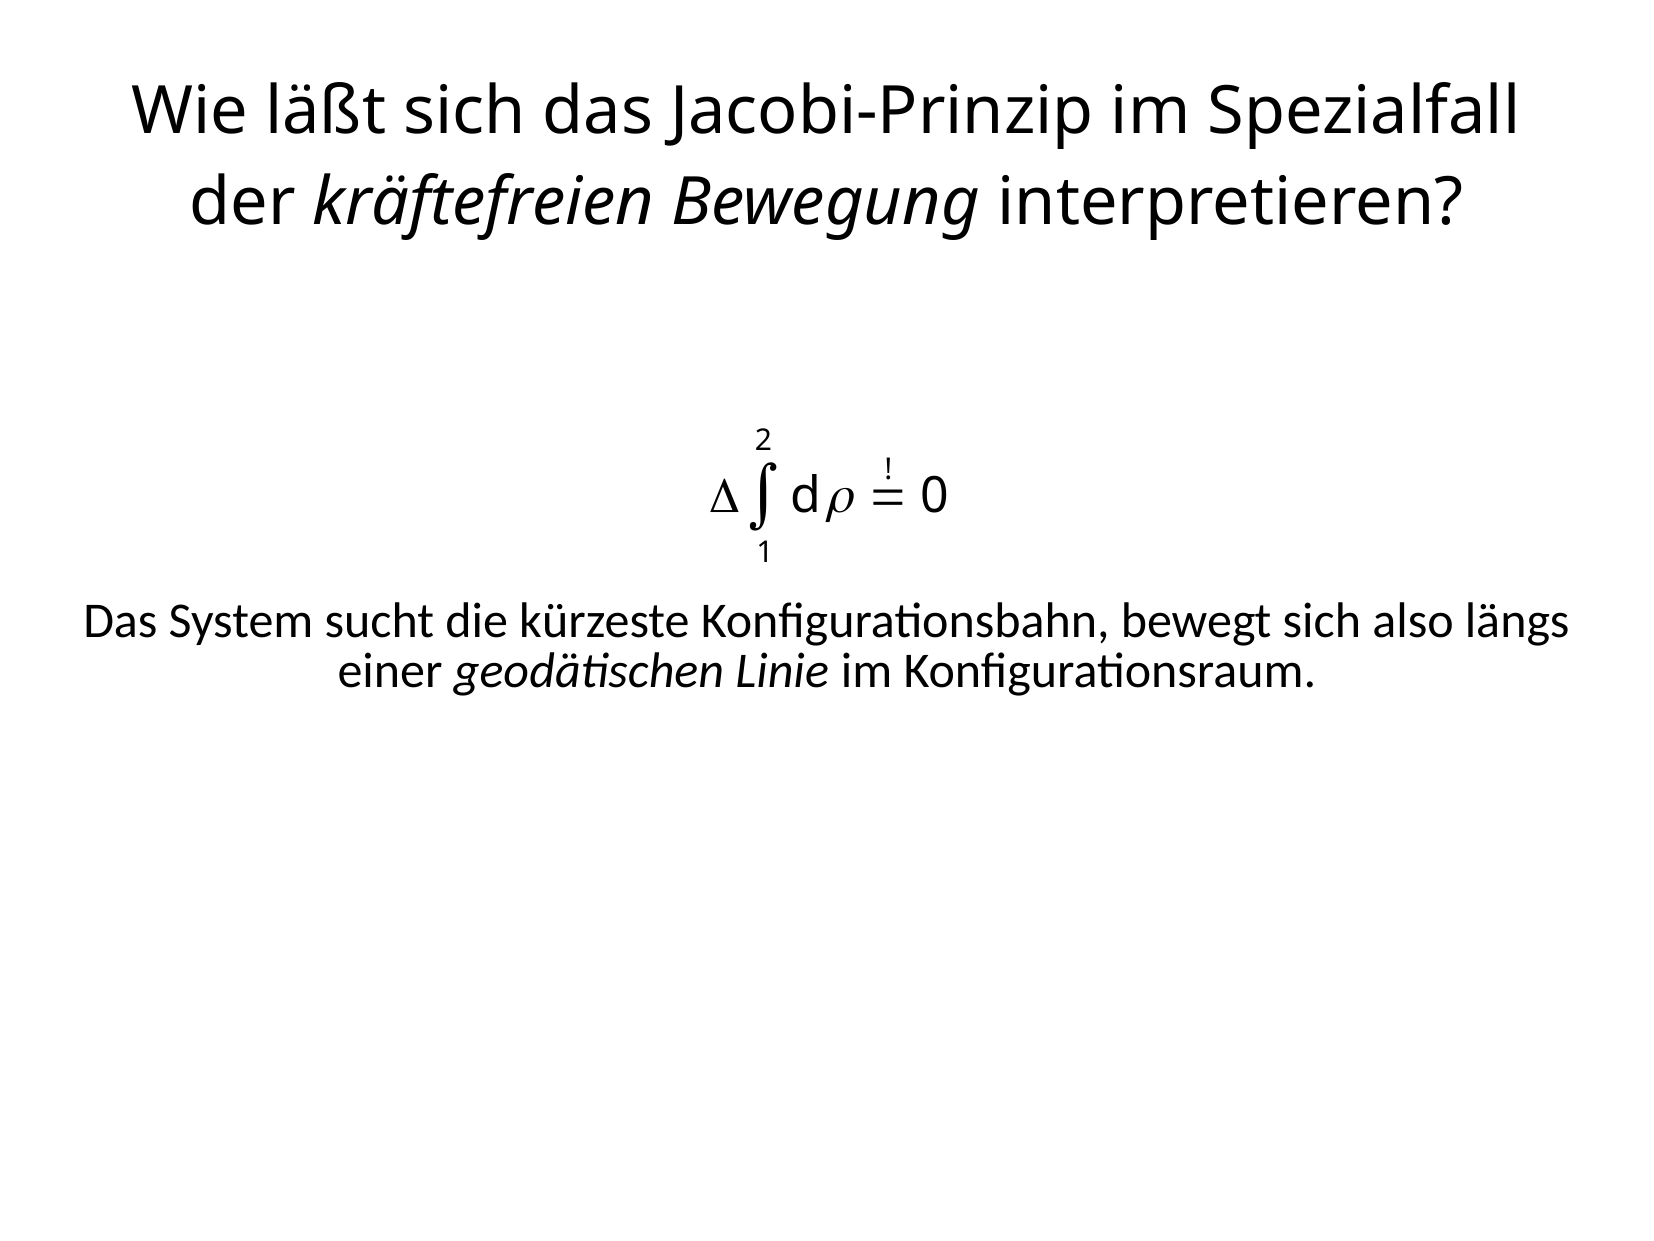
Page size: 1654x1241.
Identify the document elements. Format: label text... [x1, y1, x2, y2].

chart [701, 422, 952, 571]
title Wie läßt sich das Jacobi-Prinzip im Spezialfall der kräftefreien Bewegung interpretieren? [82, 49, 1571, 257]
subtitle Das System sucht die kürzeste Konfigurationsbahn, bewegt sich also längs einer geodätischen Linie im Konfigurationsraum. [82, 290, 1571, 1010]
